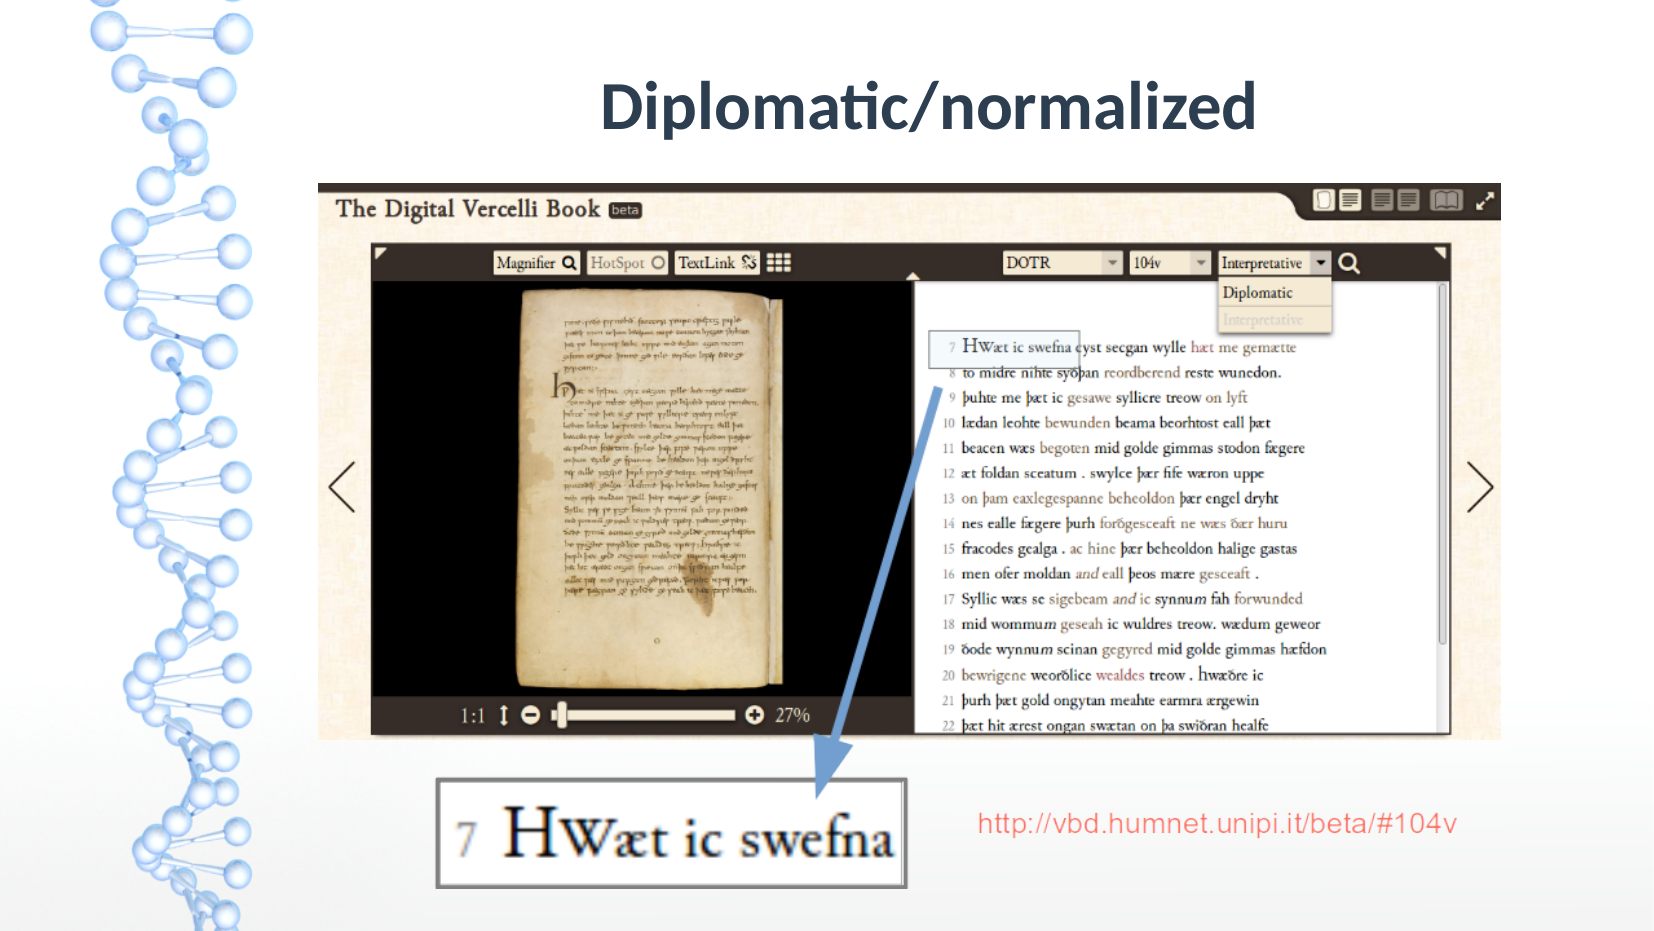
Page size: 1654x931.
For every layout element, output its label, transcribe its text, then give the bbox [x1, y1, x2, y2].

title Diplomatic/normalized [265, 35, 1595, 189]
picture [0, 0, 1654, 931]
